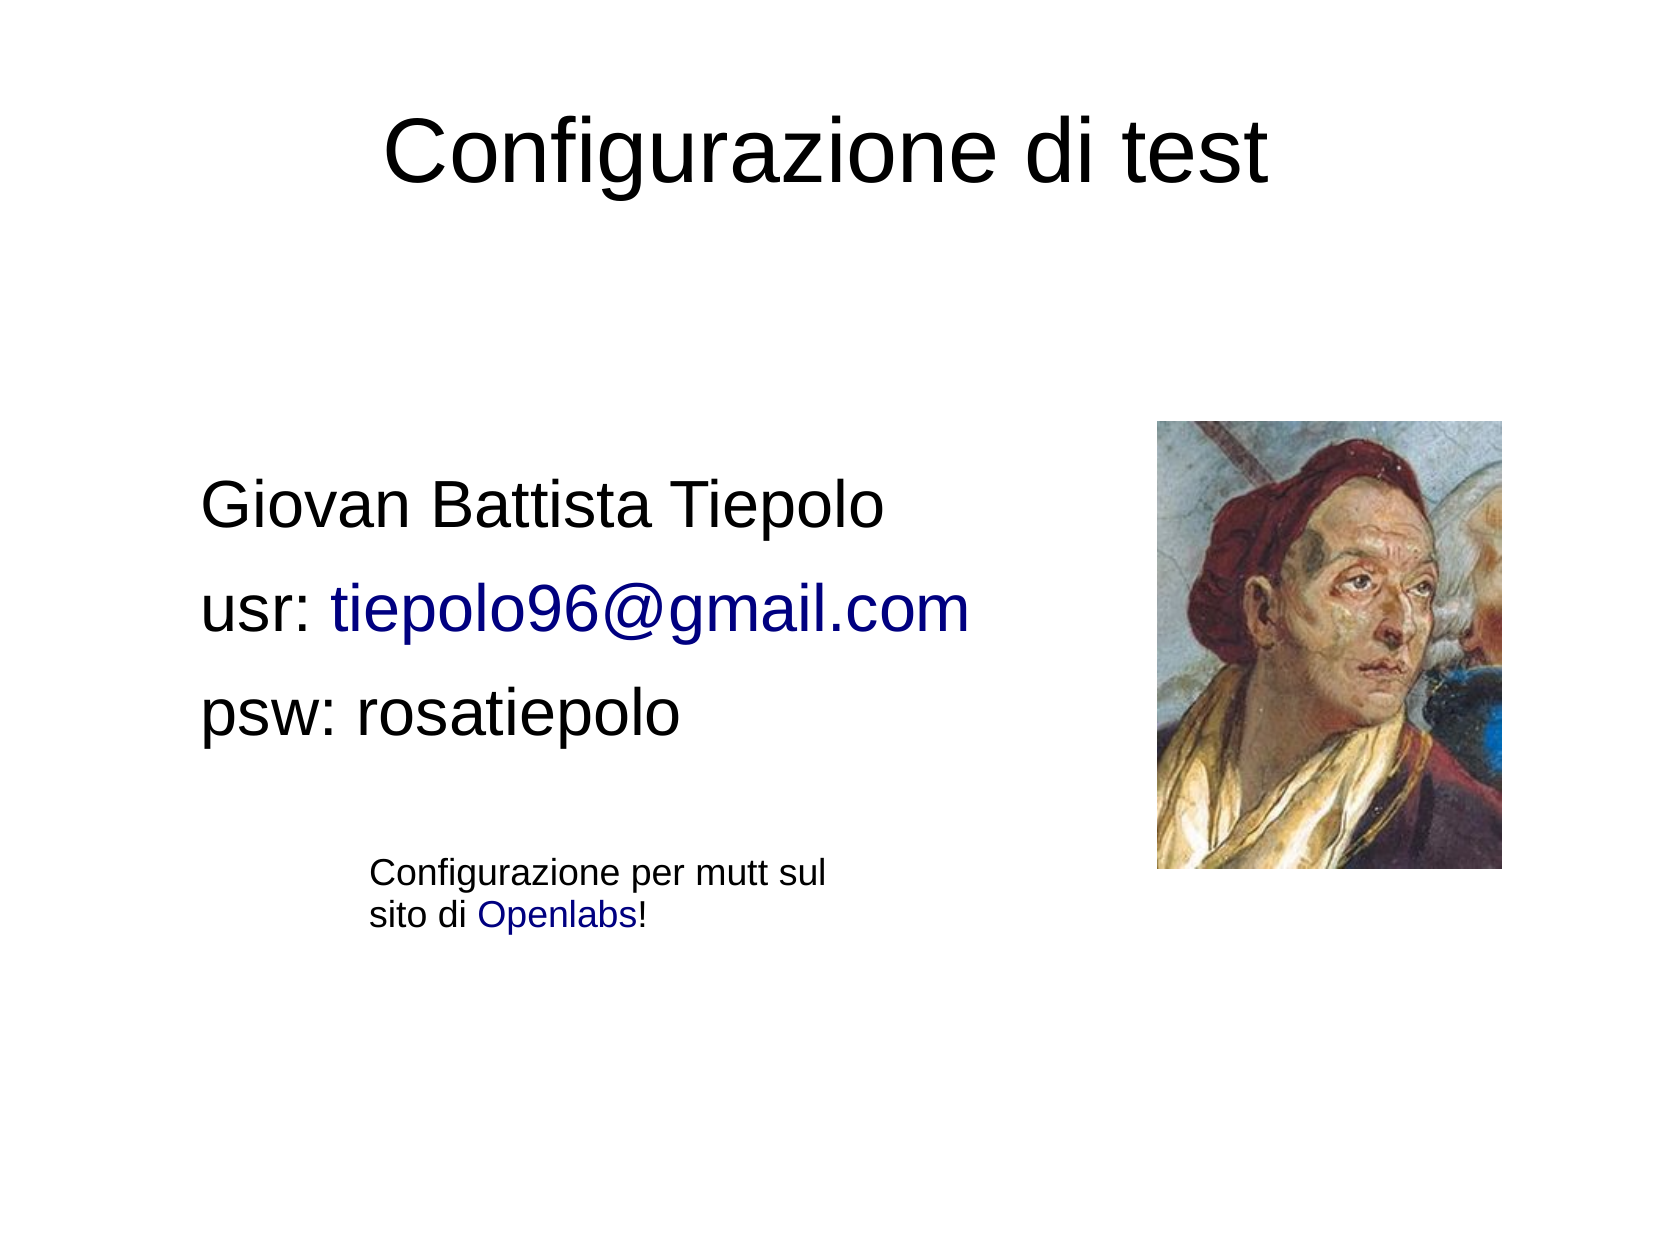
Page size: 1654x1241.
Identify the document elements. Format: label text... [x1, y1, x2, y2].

picture [1157, 421, 1502, 869]
list Giovan Battista Tiepolo usr: tiepolo96@gmail.com psw: rosatiepolo [129, 466, 1052, 928]
text_box Configurazione per mutt sul sito di Openlabs! [354, 844, 886, 944]
title Configurazione di test [82, 46, 1571, 254]
